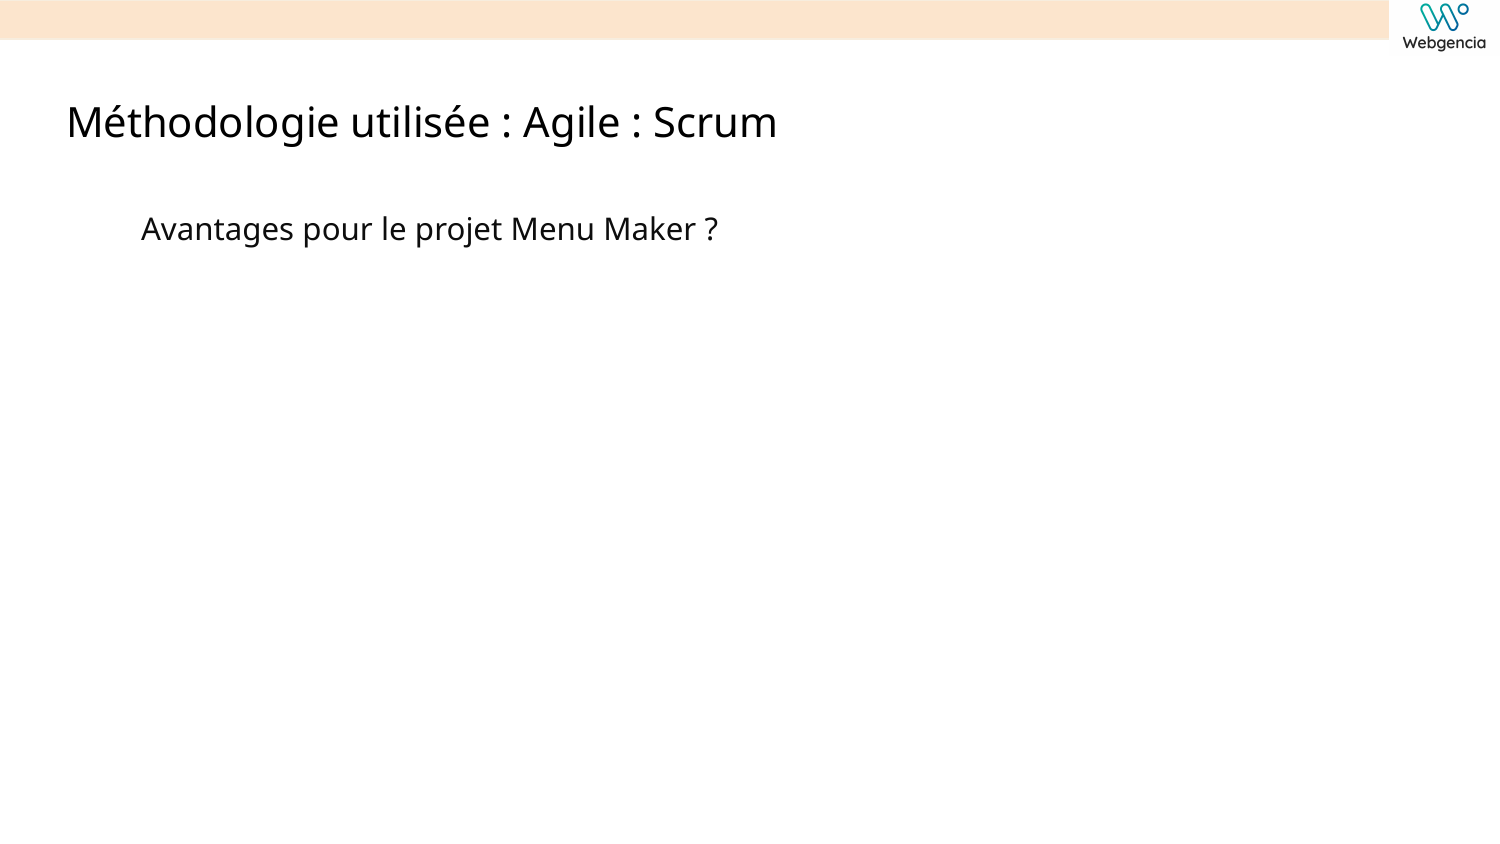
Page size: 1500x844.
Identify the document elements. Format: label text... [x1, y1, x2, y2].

title Méthodologie utilisée : Agile : Scrum [51, 72, 1449, 167]
text_box [0, 0, 1389, 40]
list Avantages pour le projet Menu Maker ? [51, 189, 1449, 750]
picture [1389, 0, 1500, 56]
